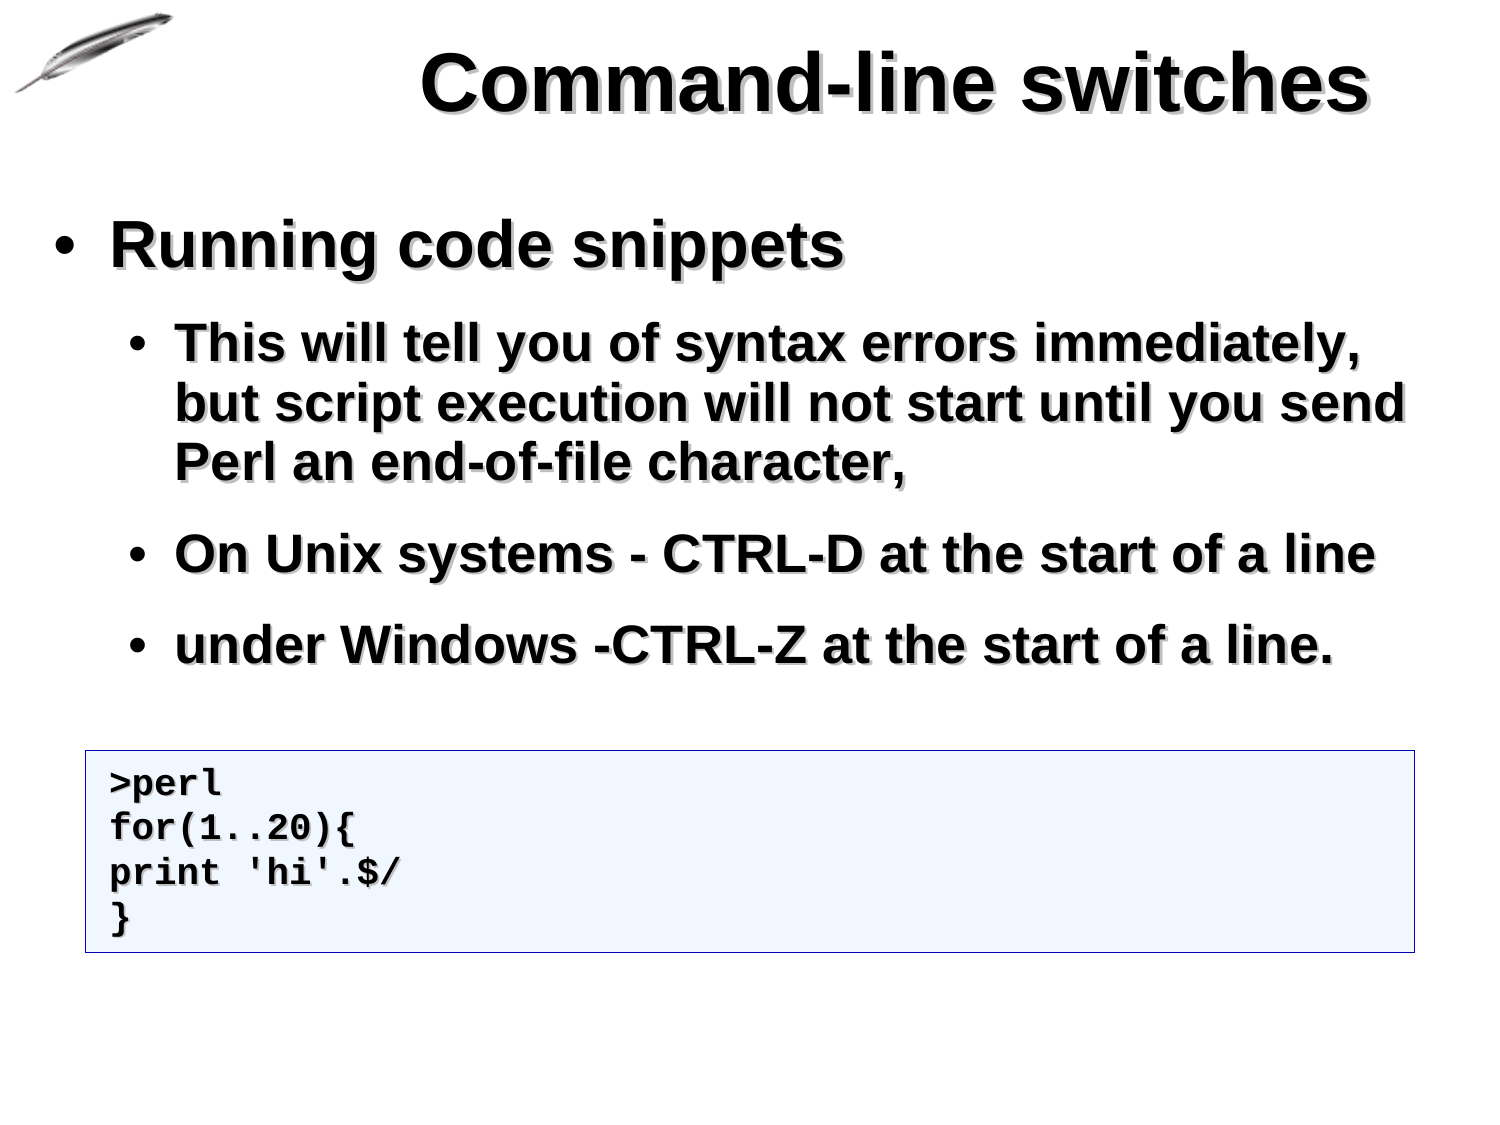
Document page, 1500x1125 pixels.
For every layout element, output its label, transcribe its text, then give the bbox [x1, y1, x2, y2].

list Running code snippets This will tell you of syntax errors immediately, but script execution will not start until you send Perl an end-of-ﬁle character, On Unix systems - CTRL-D at the start of a line under Windows -CTRL-Z at the start of a line. [53, 207, 1447, 1084]
title Command-line switches [419, 0, 1459, 183]
picture [11, 11, 179, 95]
text_box >perl for(1..20){ print 'hi'.$/ } [85, 750, 1415, 953]
